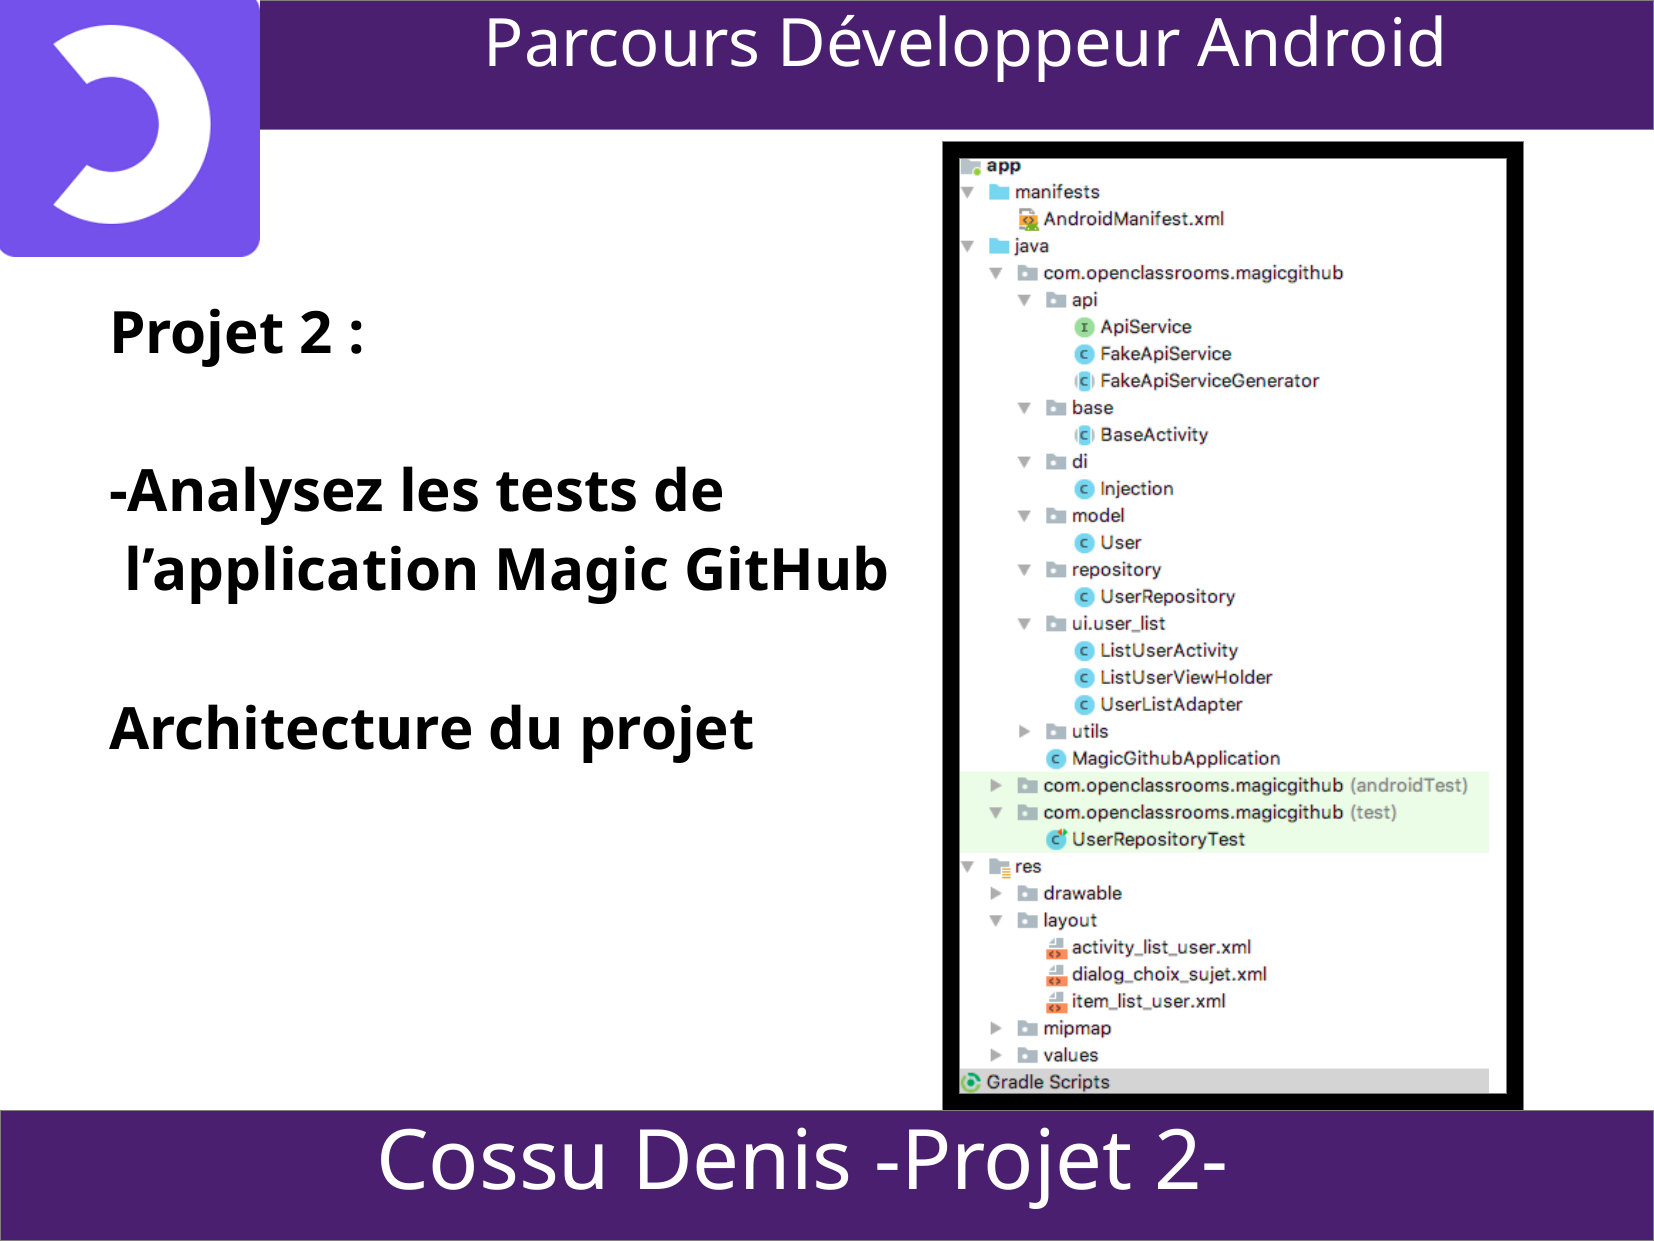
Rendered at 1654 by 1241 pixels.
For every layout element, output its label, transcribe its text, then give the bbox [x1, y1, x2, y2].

text_box Projet 2 : -Analysez les tests de l’application Magic GitHub Architecture du projet [94, 283, 1099, 861]
text_box [942, 141, 1524, 1111]
picture [960, 159, 1489, 1093]
picture [0, 0, 260, 257]
